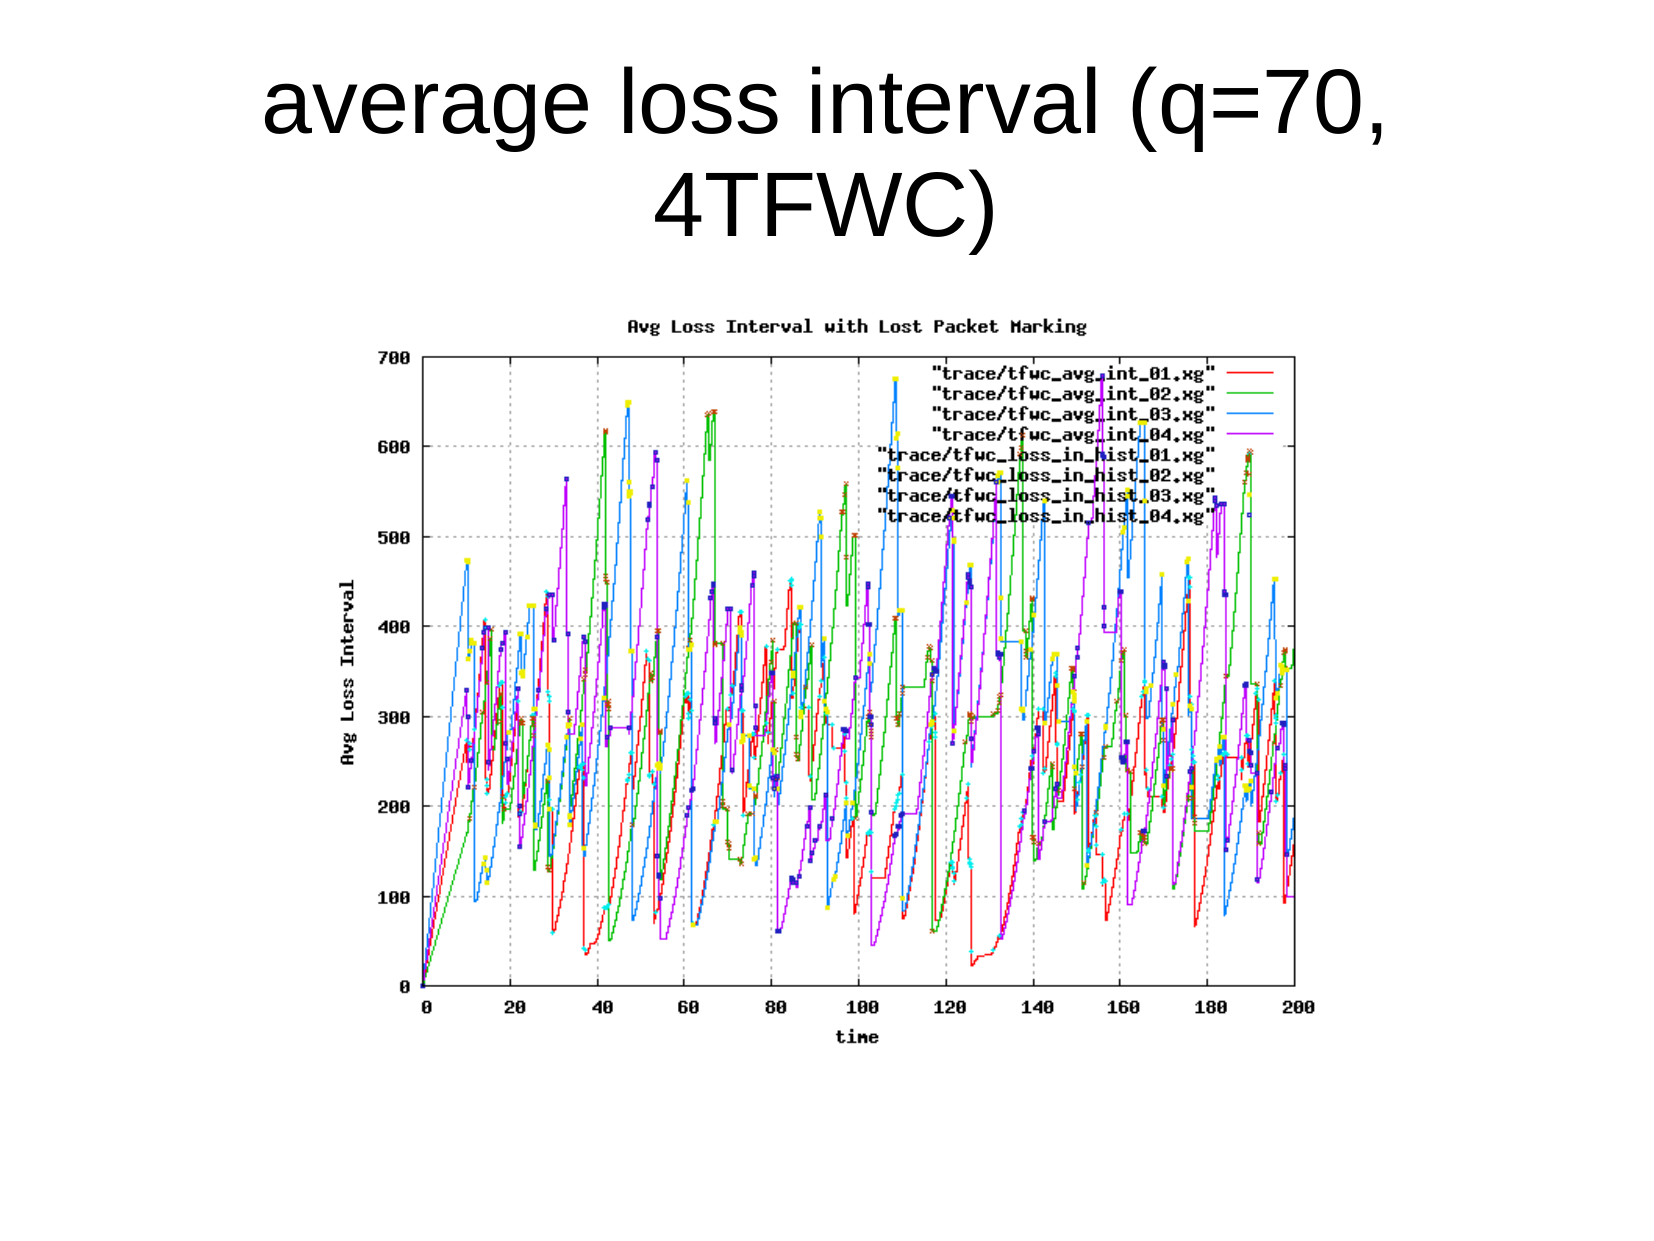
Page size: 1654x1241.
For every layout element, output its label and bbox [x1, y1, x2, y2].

picture [327, 297, 1327, 1048]
